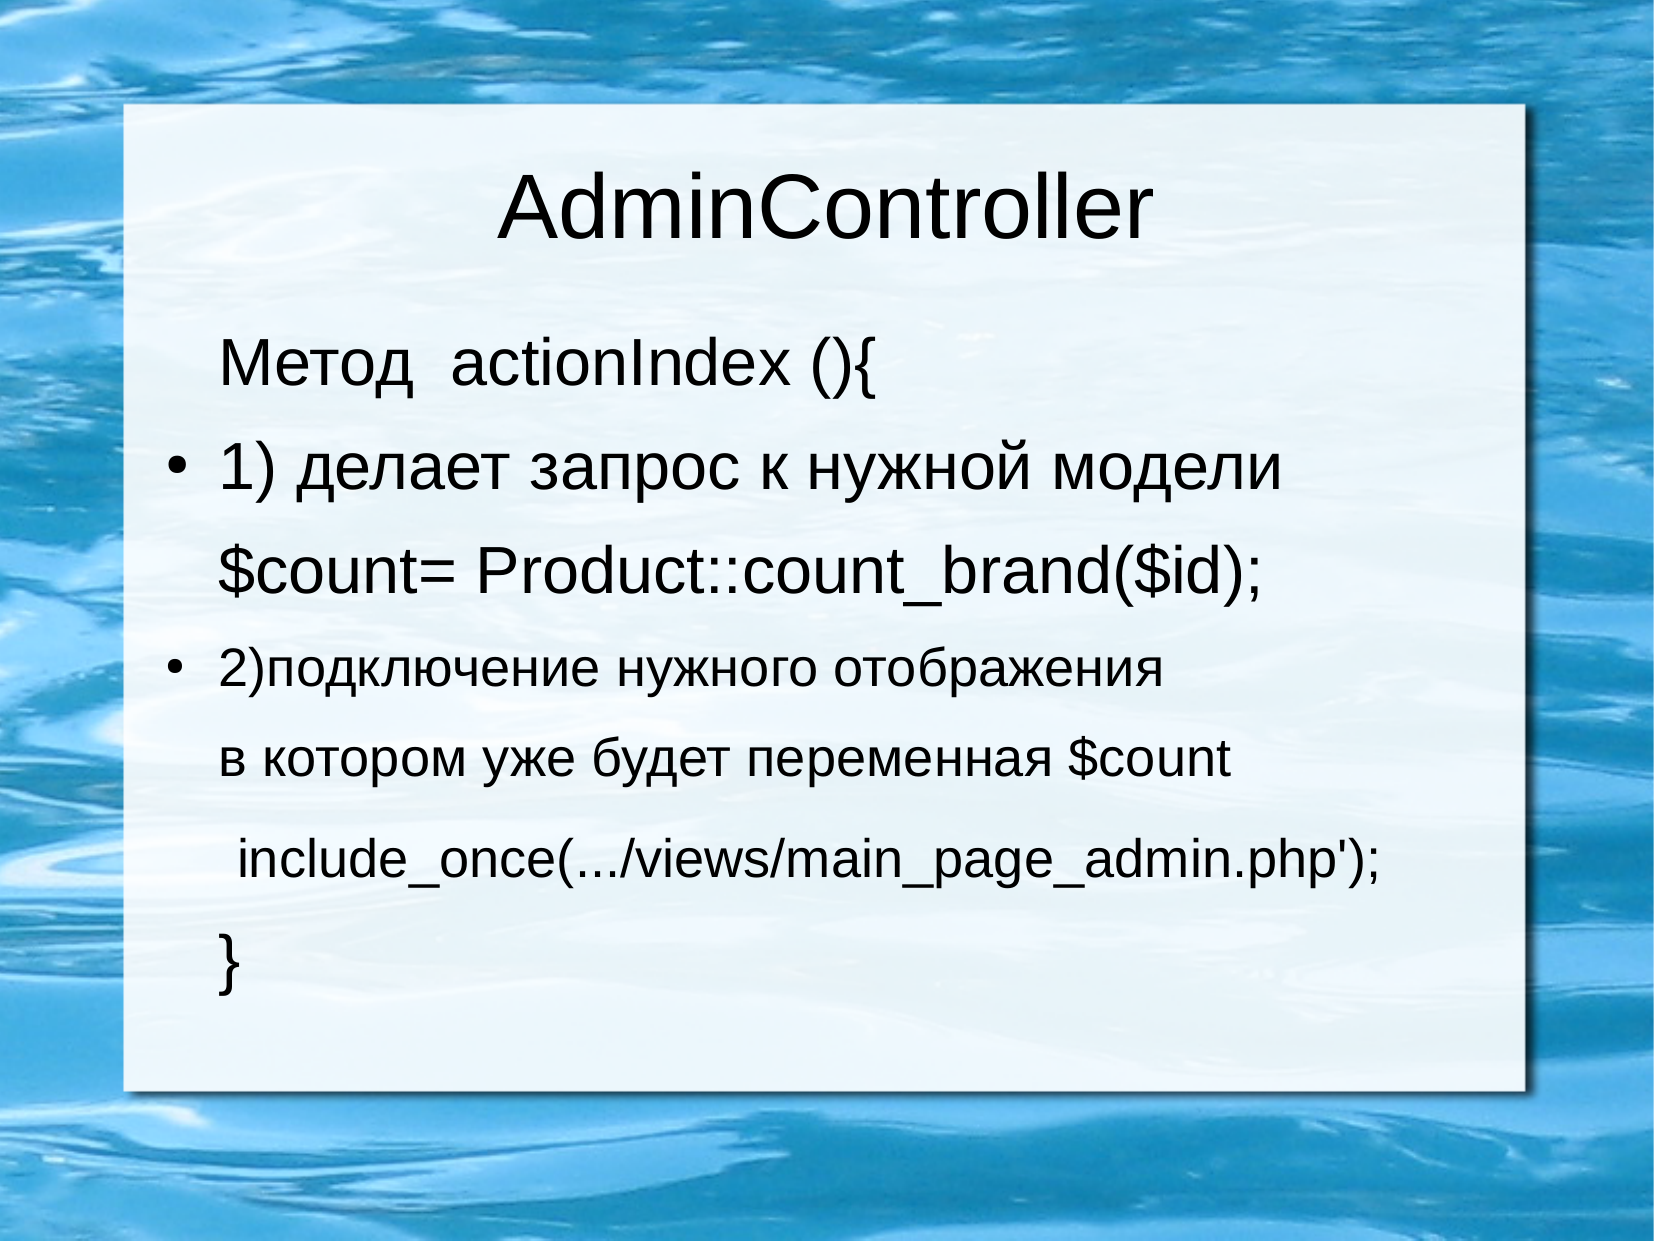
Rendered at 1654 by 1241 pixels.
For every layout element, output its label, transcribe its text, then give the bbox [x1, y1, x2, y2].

list Метод actionIndex (){ 1) делает запрос к нужной модели $count= Product::count_brand($id); 2)подключение нужного отображения в котором уже будет переменная $count include_once(.../views/main_page_admin.php'); } [147, 324, 1506, 1129]
picture [0, 0, 1654, 1241]
title AdminController [147, 118, 1506, 296]
